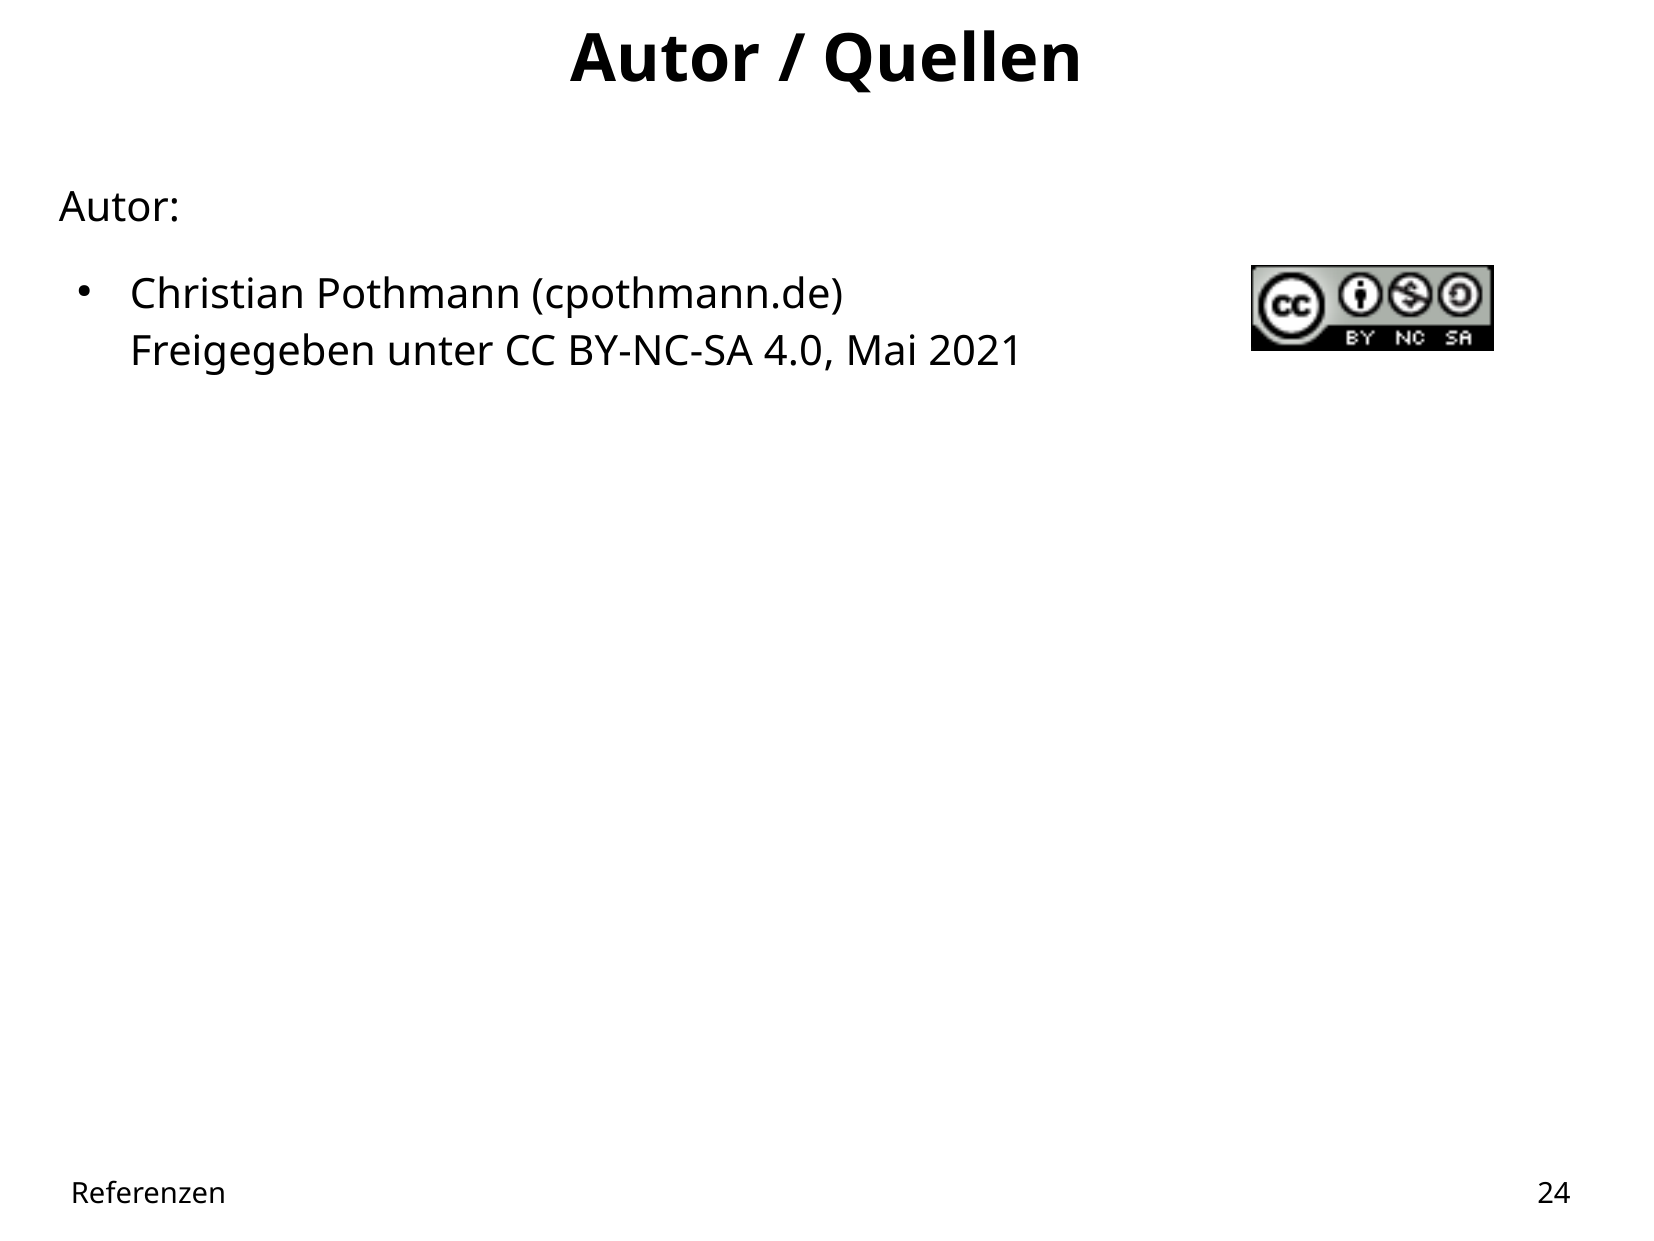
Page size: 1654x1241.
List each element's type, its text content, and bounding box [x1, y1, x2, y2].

picture [1251, 265, 1494, 351]
list Autor: Christian Pothmann (cpothmann.de) Freigegeben unter CC BY-NC-SA 4.0, Mai 2021 [59, 177, 1583, 1146]
title Autor / Quellen [0, 5, 1654, 107]
